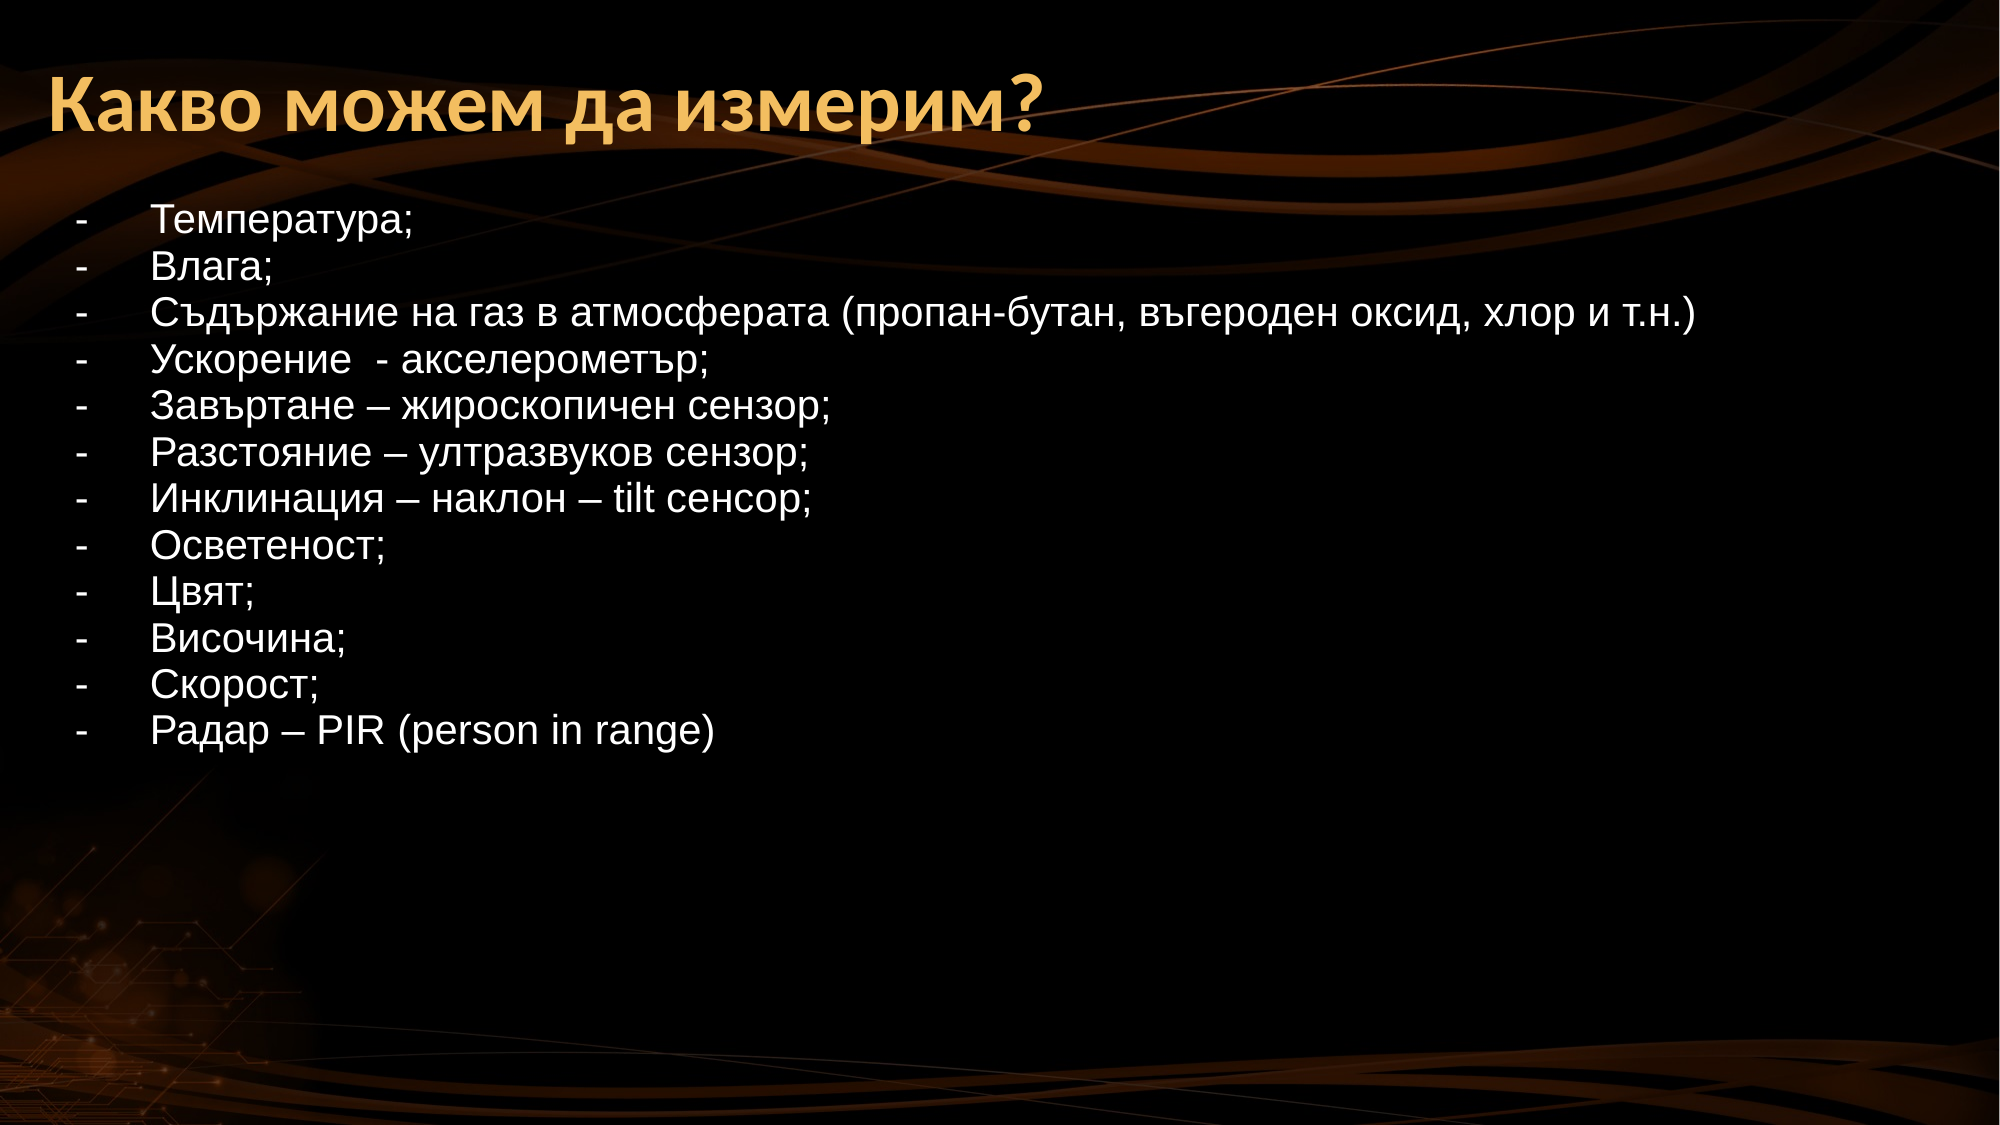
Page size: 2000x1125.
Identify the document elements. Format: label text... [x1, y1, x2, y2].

picture [0, 0, 2000, 1125]
text_box Какво можем да измерим? [30, 6, 1602, 189]
text_box - Температура; - Влага; - Съдържание на газ в атмосферата (пропан-бутан, въгероден оксид, хлор и т.н.) - Ускорение - акселерометър; - Завъртане – жироскопичен сензор; - Разстояние – ултразвуков сензор; - Инклинация – наклон – tilt сенсор; - Осветеност; - Цвят; - Височина; - Скорост; - Радар – PIR (person in range) [60, 188, 1951, 762]
